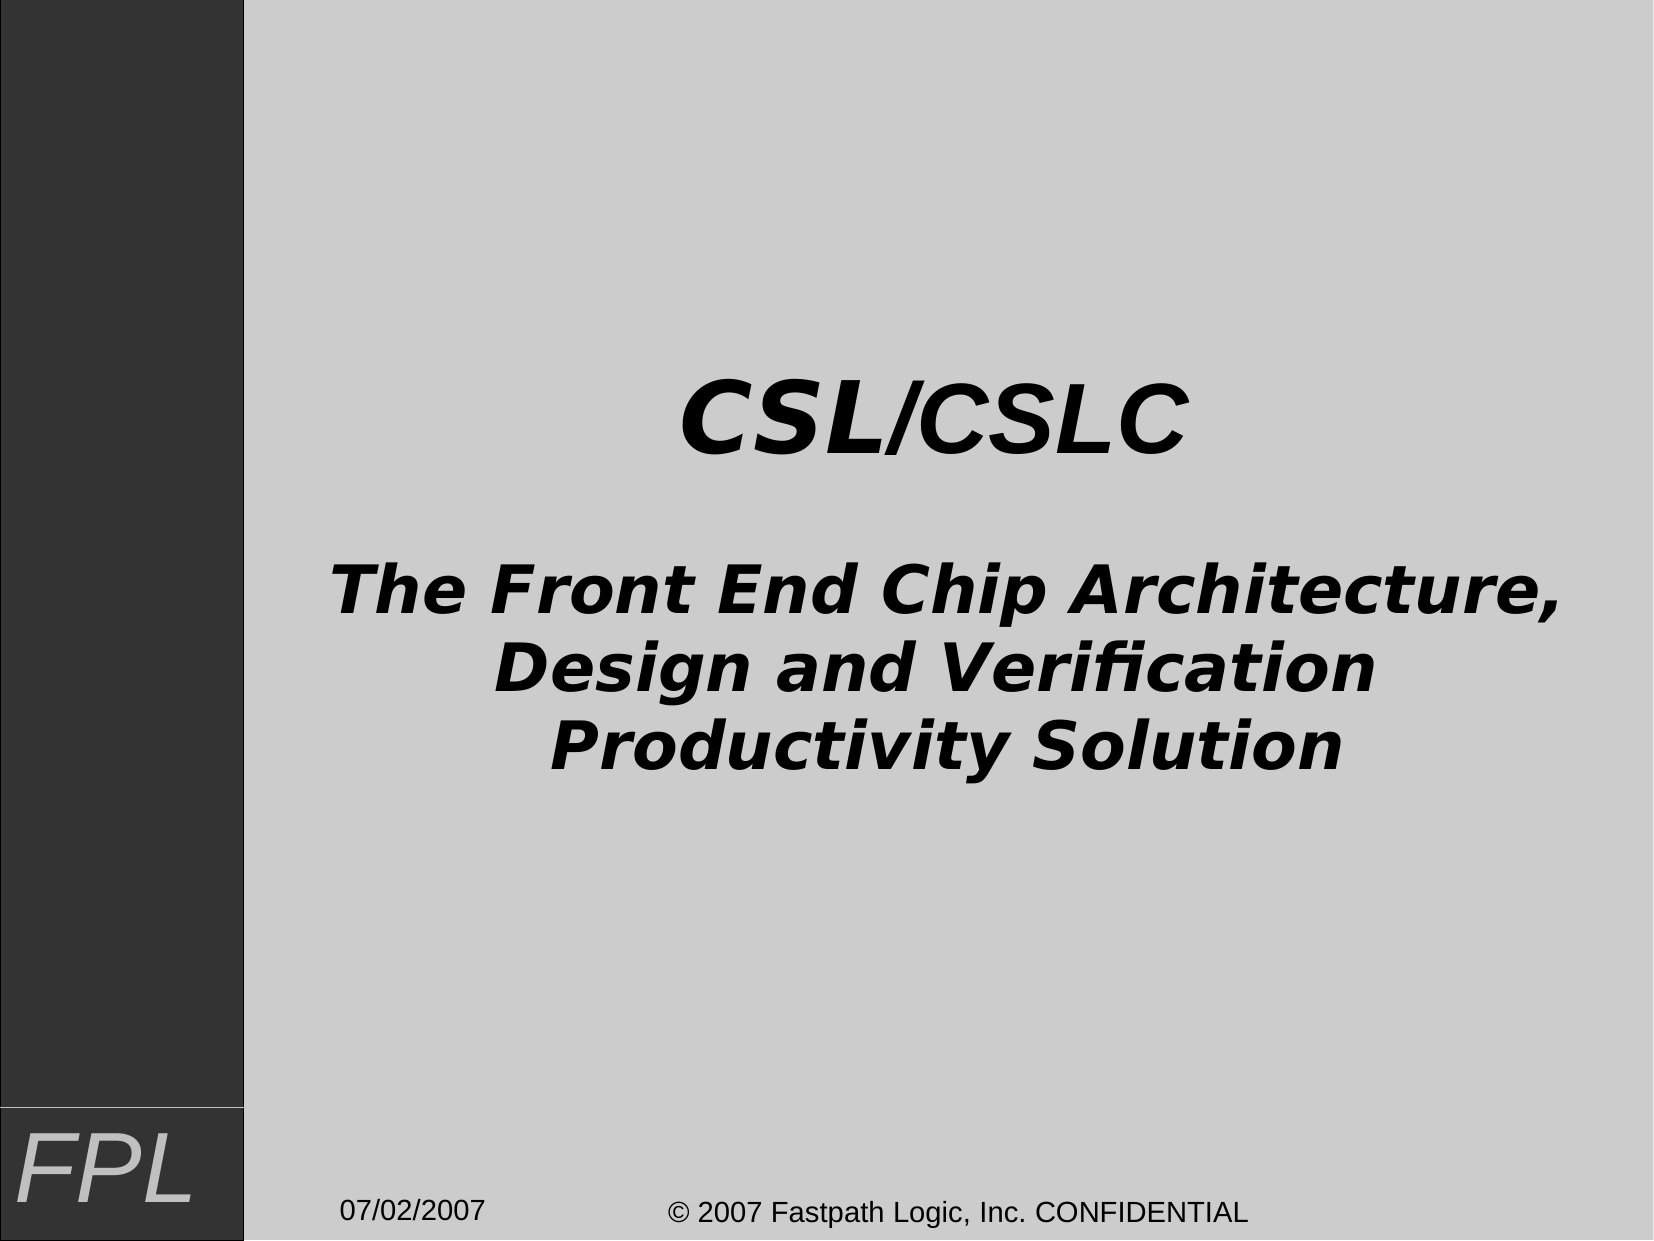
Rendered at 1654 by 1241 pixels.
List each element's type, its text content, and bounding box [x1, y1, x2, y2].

title CSL/CSLC The Front End Chip Architecture, Design and Verification Productivity Solution [242, 330, 1654, 815]
